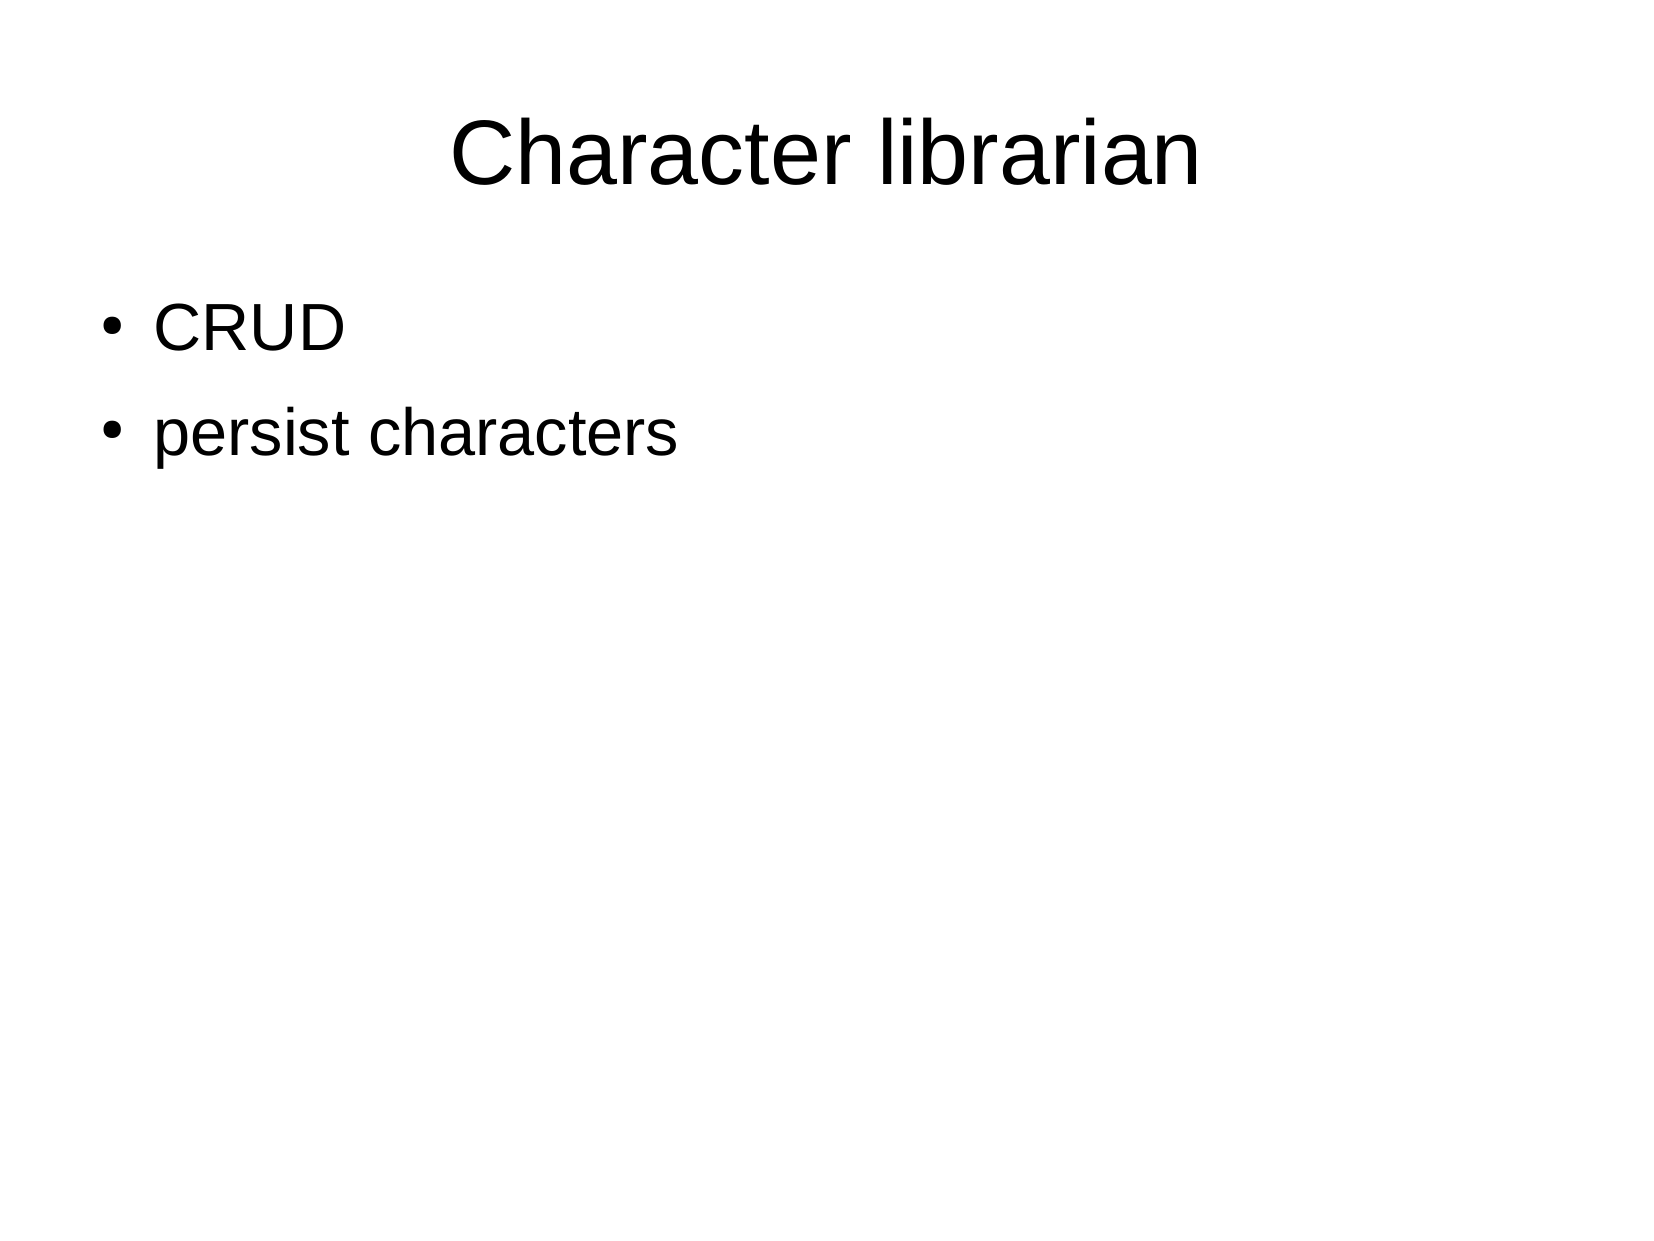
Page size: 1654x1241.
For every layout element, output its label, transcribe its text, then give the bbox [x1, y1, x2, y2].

title Character librarian [82, 49, 1571, 257]
list CRUD persist characters [82, 290, 1571, 1109]
